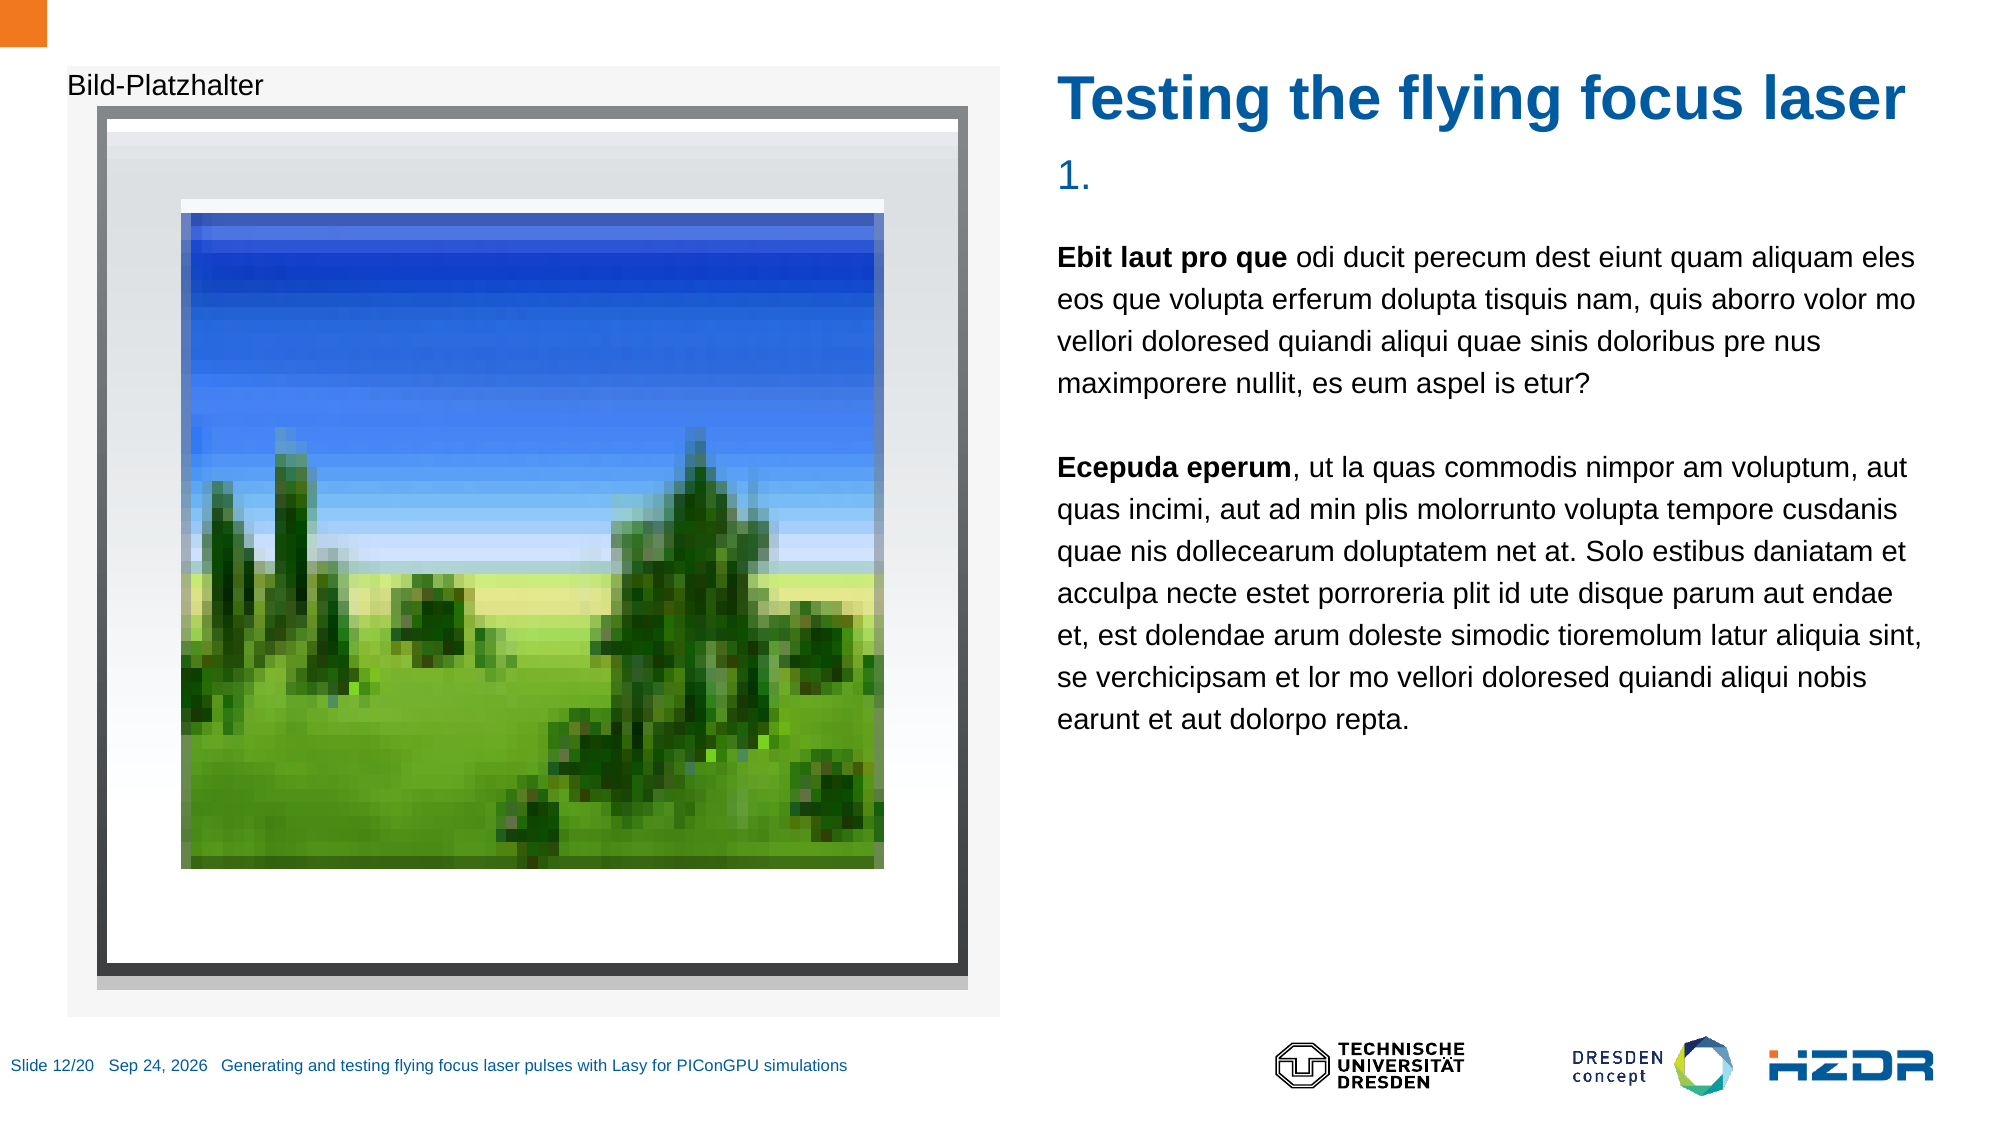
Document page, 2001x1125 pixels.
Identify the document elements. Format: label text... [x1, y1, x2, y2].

slide_number Jan 9, 2026 [107, 1034, 208, 1095]
list Ebit laut pro que odi ducit perecum dest eiunt quam aliquam eles eos que volupta erferum dolupta tisquis nam, quis aborro volor mo vellori doloresed quiandi aliqui quae sinis doloribus pre nus maximporere nullit, es eum aspel is etur? Ecepuda eperum, ut la quas commodis nimpor am voluptum, aut quas incimi, aut ad min plis molorrunto volupta tempore cusdanis quae nis dollecearum doluptatem net at. Solo estibus daniatam et acculpa necte estet porroreria plit id ute disque parum aut endae et, est dolendae arum doleste simodic tioremolum latur aliquia sint, se verchicipsam et lor mo vellori doloresed quiandi aliqui nobis earunt et aut dolorpo repta. [1057, 231, 1934, 1014]
picture [1275, 1042, 1465, 1089]
subtitle 1. [1057, 138, 1934, 190]
picture [1573, 1036, 1733, 1096]
picture [66, 66, 1000, 1017]
title Testing the flying focus laser [1057, 66, 1934, 134]
footer Generating and testing flying focus laser pulses with Lasy for PIConGPU simulations [221, 1034, 965, 1095]
picture [1768, 1049, 1934, 1081]
slide_number Slide <number>/20 [6, 1034, 95, 1095]
